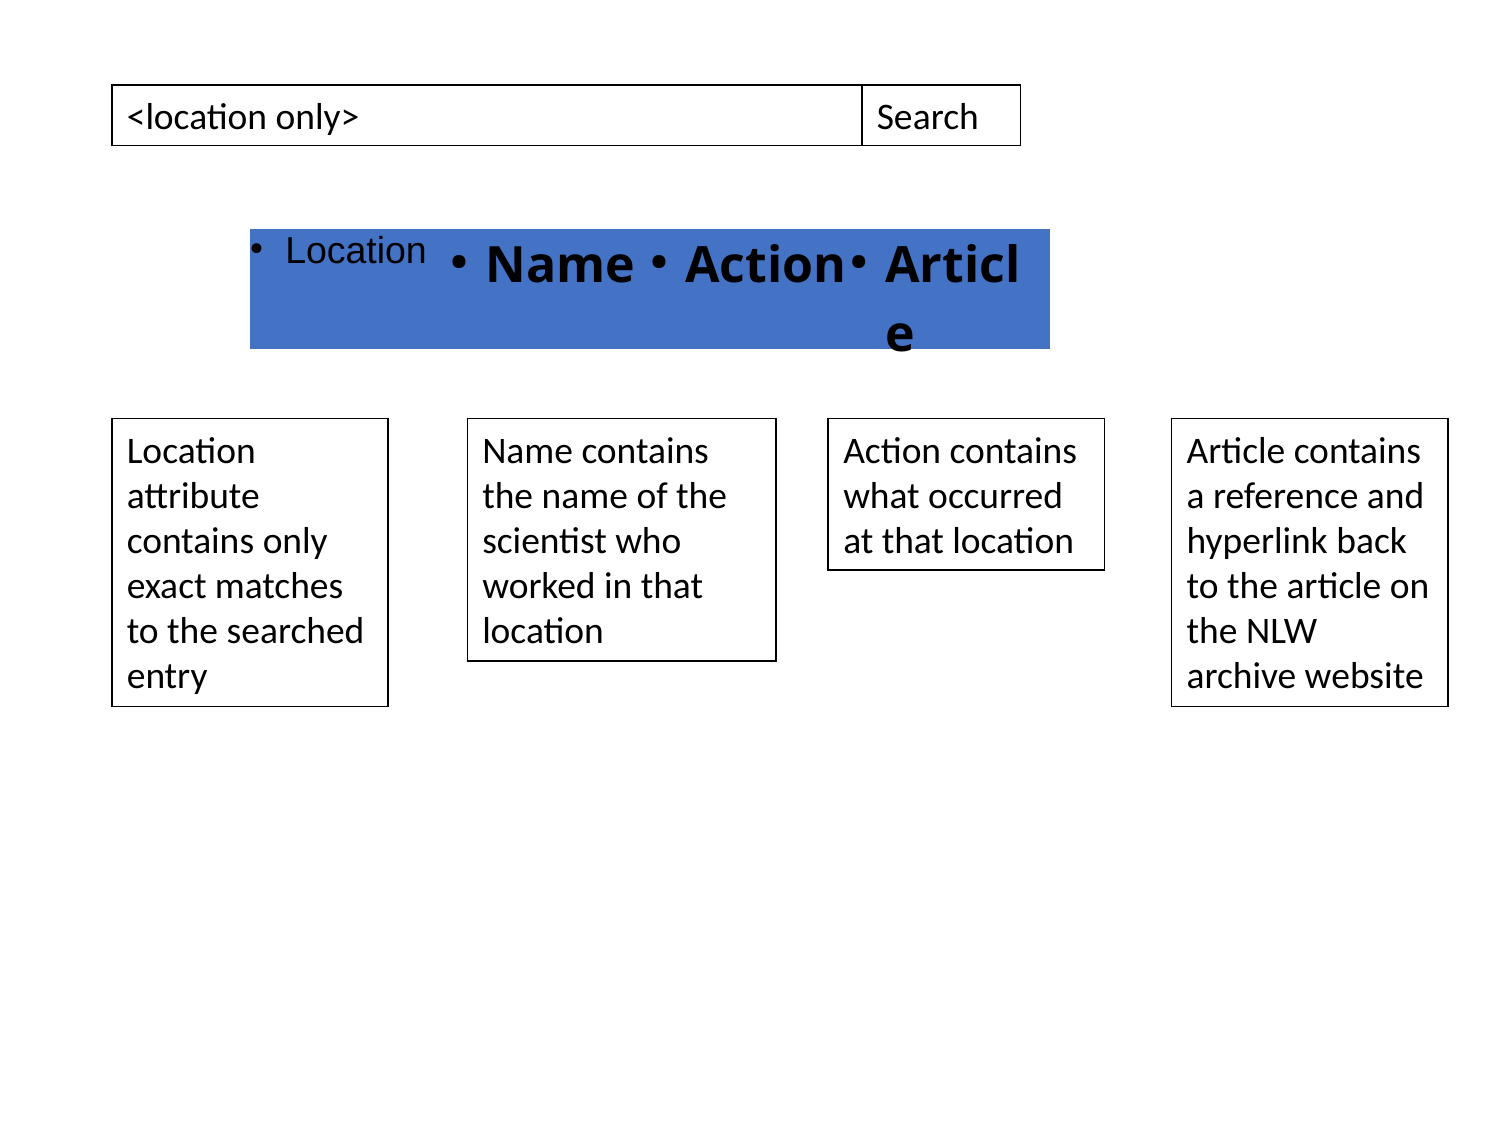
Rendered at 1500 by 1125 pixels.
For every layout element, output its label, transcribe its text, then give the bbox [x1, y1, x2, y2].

text_box Article contains a reference and hyperlink back to the article on the NLW archive website [1171, 418, 1448, 707]
table_header Article [850, 229, 1050, 349]
text_box Search [861, 84, 1021, 146]
table_header Location [250, 229, 450, 349]
text_box <location only> [111, 84, 861, 146]
table_header Action [650, 229, 850, 349]
text_box Name contains the name of the scientist who worked in that location [467, 418, 777, 661]
table_header Name [450, 229, 650, 349]
text_box Action contains what occurred at that location [828, 418, 1105, 571]
text_box Location attribute contains only exact matches to the searched entry [111, 418, 389, 707]
